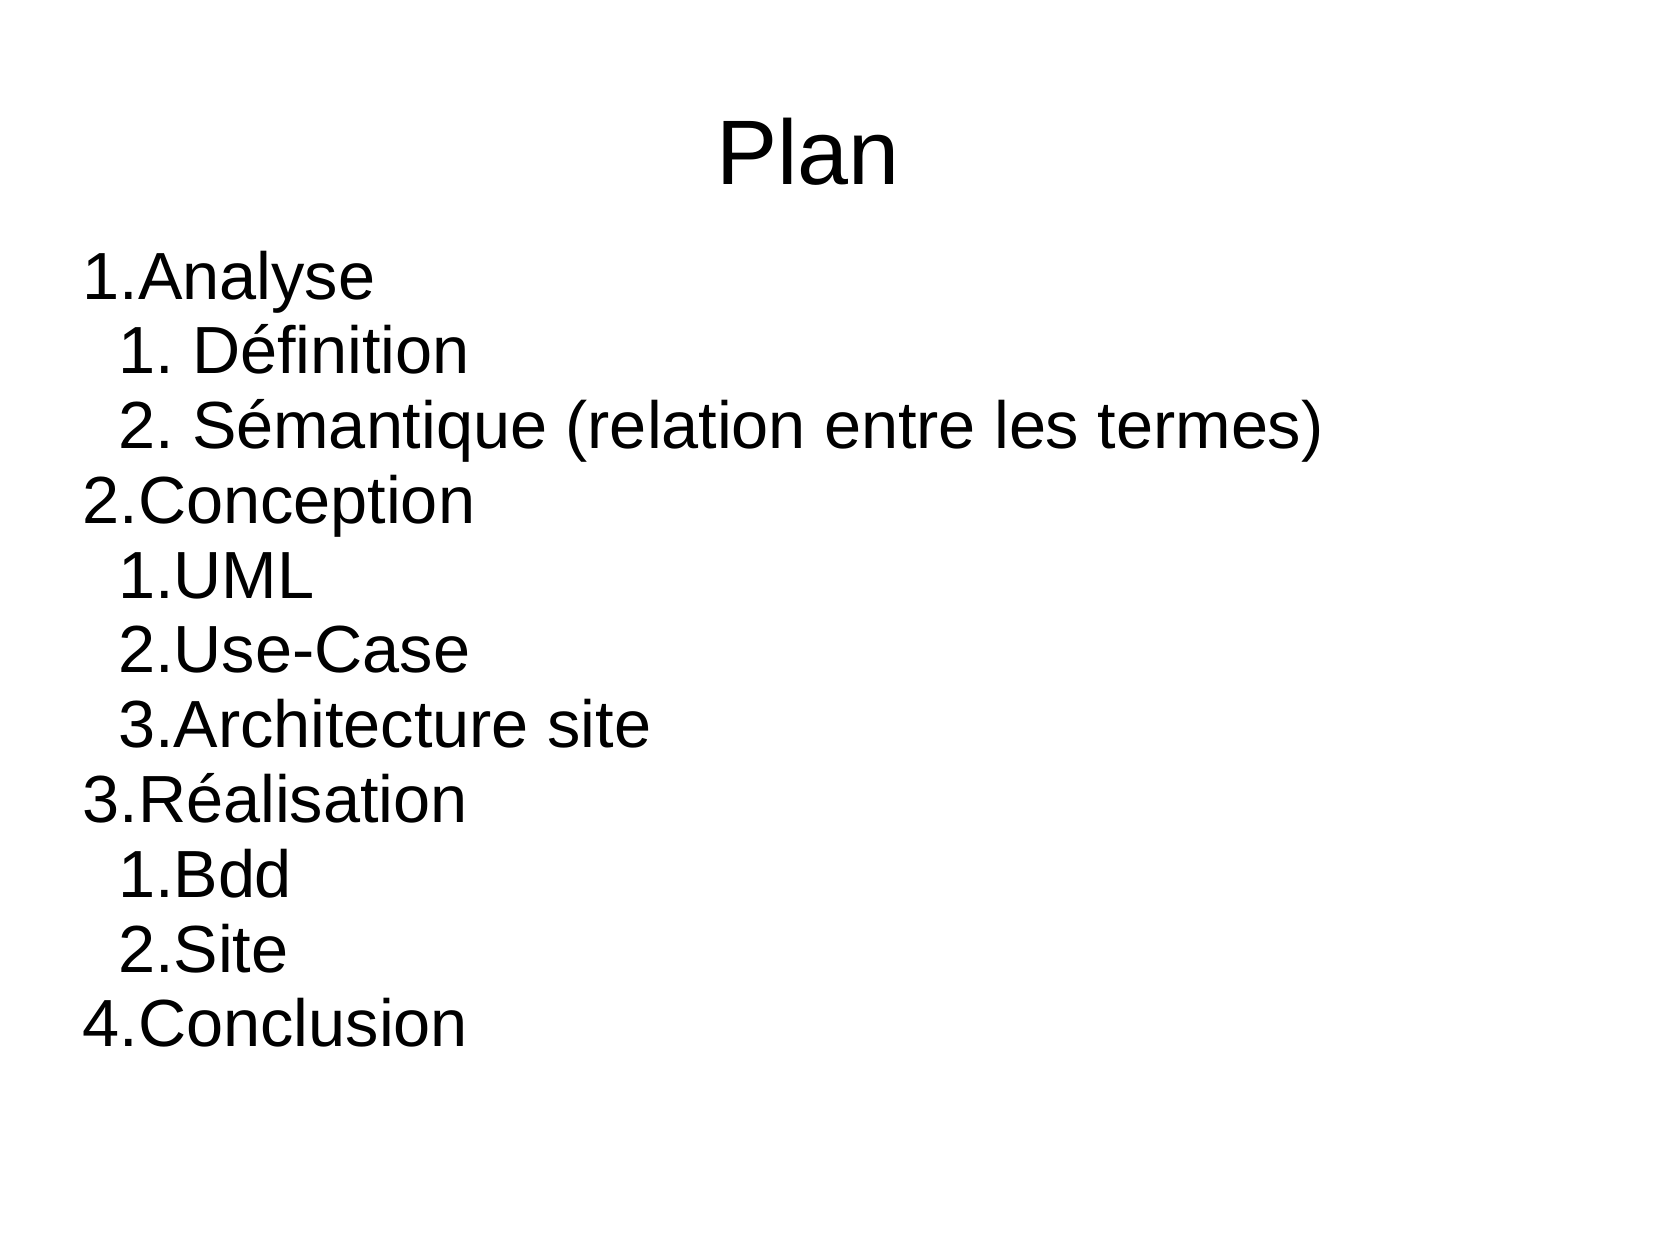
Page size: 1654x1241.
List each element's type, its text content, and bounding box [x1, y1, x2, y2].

title Plan [82, 49, 1571, 257]
subtitle Analyse Définition Sémantique (relation entre les termes) Conception UML Use-Case Architecture site Réalisation Bdd Site Conclusion [82, 238, 1538, 1062]
